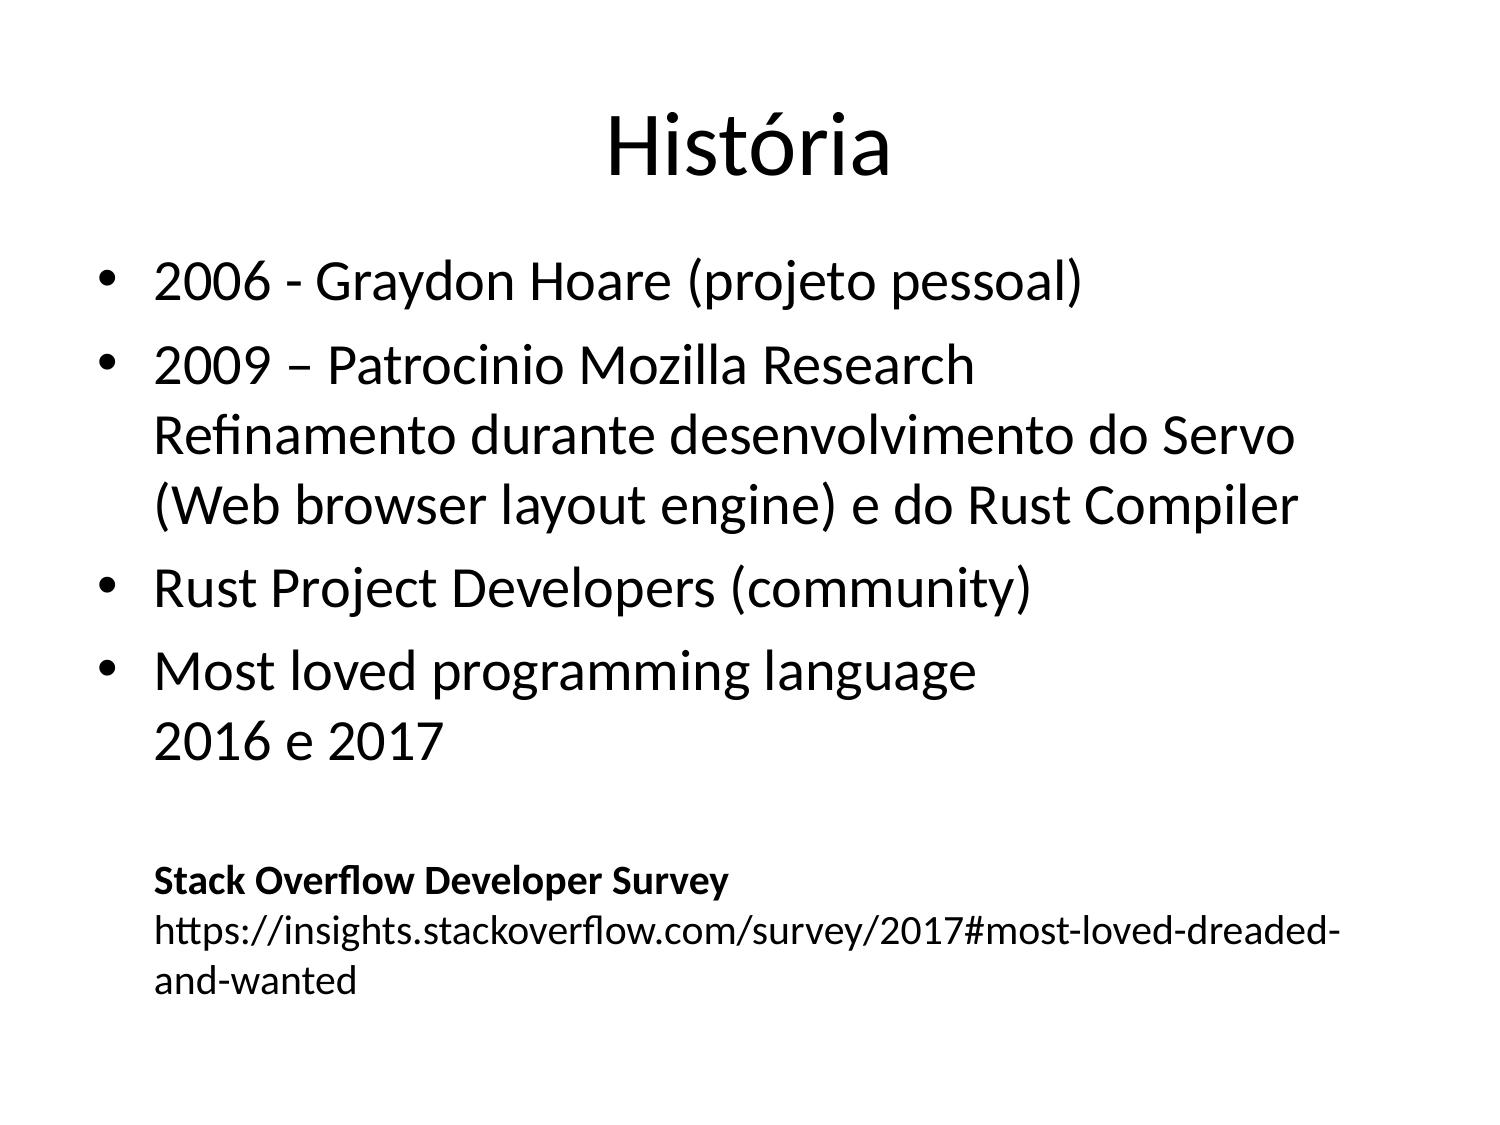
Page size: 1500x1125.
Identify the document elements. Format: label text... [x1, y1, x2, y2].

list 2006 - Graydon Hoare (projeto pessoal) 2009 – Patrocinio Mozilla Research Refinamento durante desenvolvimento do Servo (Web browser layout engine) e do Rust Compiler Rust Project Developers (community) Most loved programming language 2016 e 2017 Stack Overflow Developer Survey https://insights.stackoverflow.com/survey/2017#most-loved-dreaded-and-wanted [82, 235, 1433, 978]
title História [75, 45, 1425, 233]
